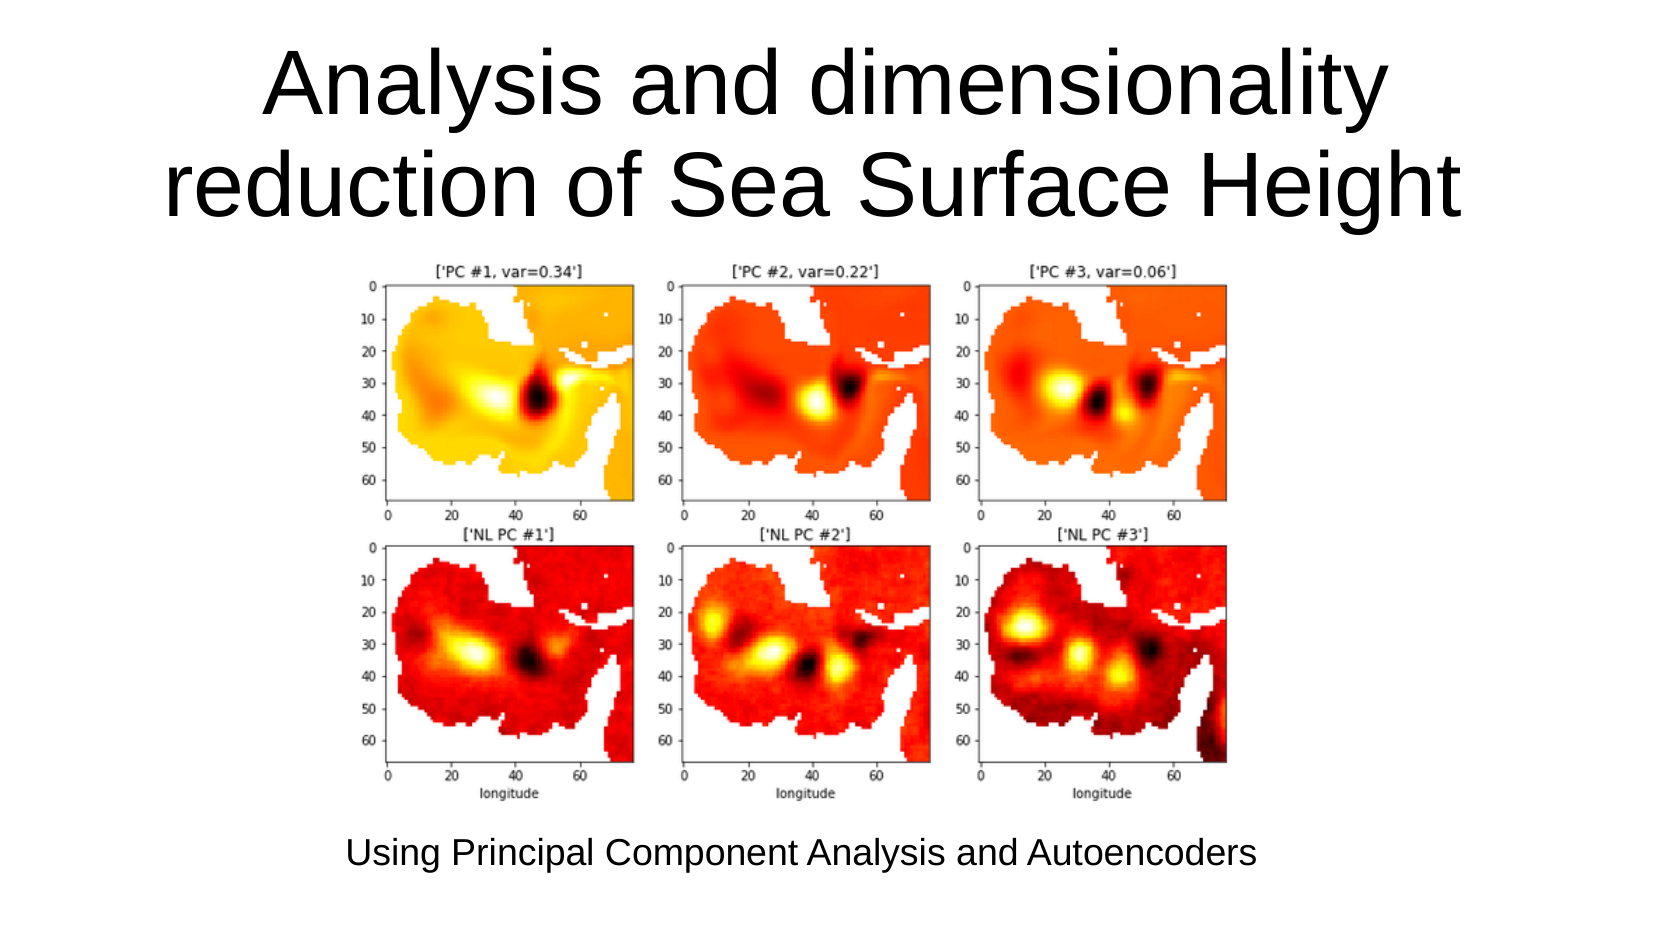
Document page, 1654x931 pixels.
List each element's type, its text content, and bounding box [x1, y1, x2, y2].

text_box Using Principal Component Analysis and Autoencoders [330, 824, 1406, 931]
title Analysis and dimensionality reduction of Sea Surface Height [82, 31, 1571, 237]
picture [318, 259, 1265, 825]
